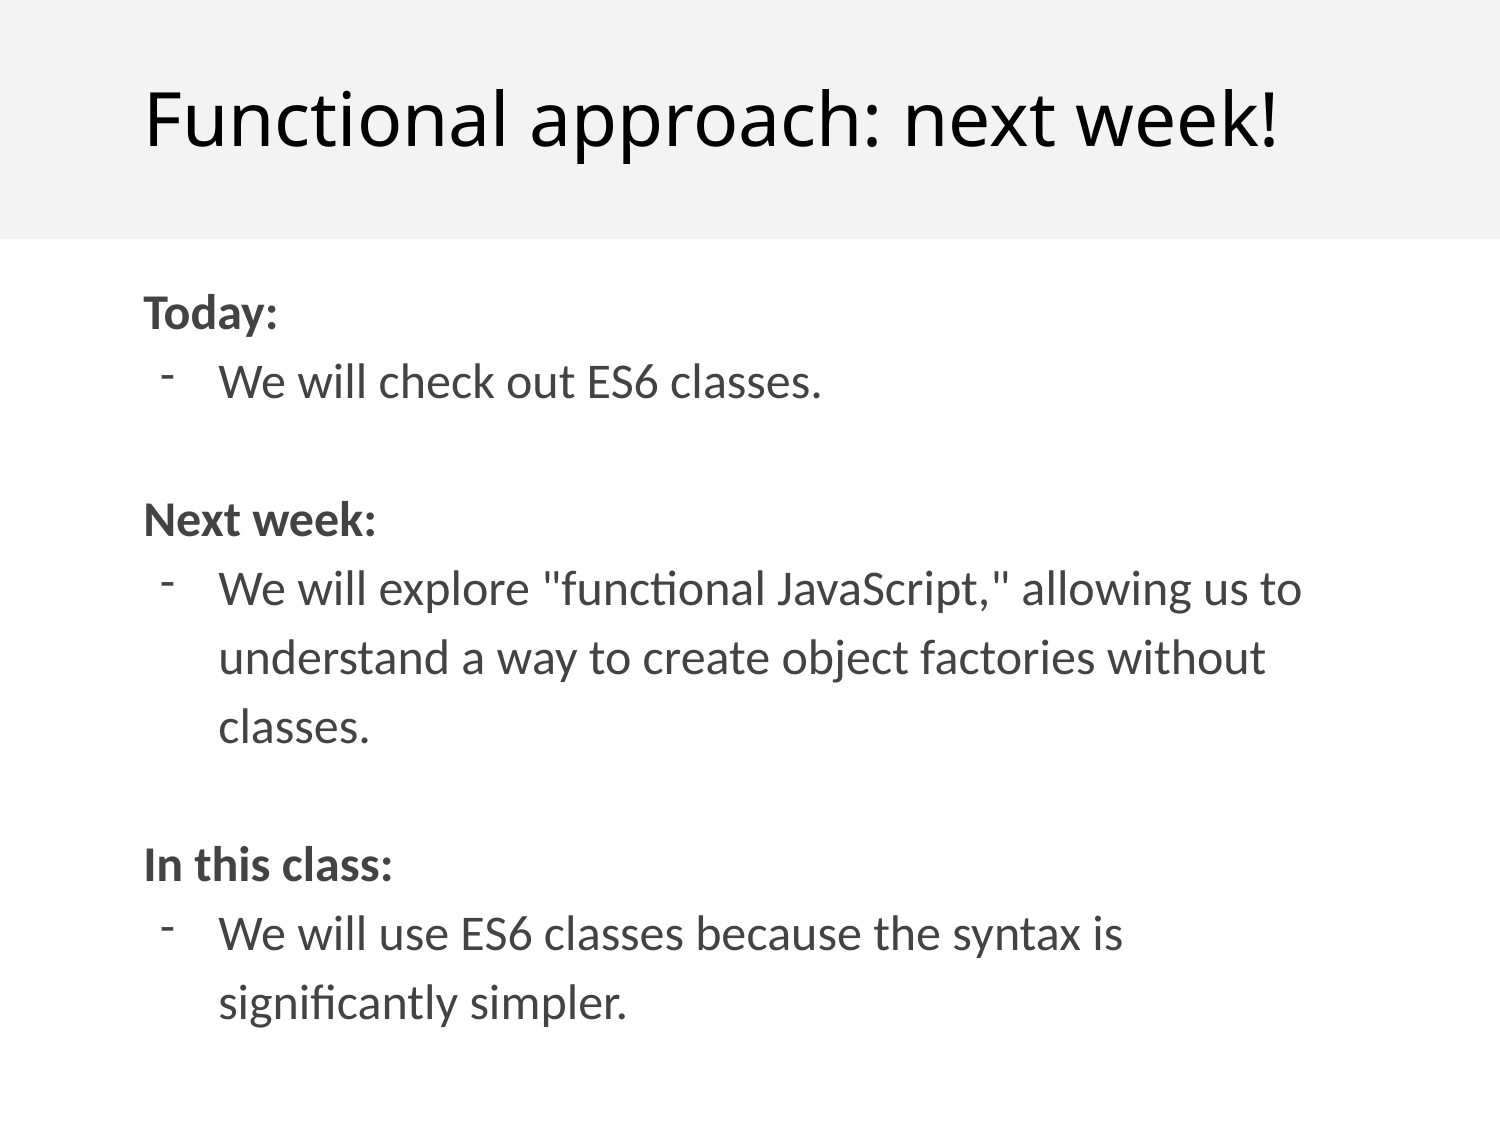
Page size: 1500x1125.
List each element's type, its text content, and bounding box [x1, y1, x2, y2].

list Today: We will check out ES6 classes. Next week: We will explore "functional JavaScript," allowing us to understand a way to create object factories without classes. In this class: We will use ES6 classes because the syntax is significantly simpler. [128, 255, 1372, 1059]
title Functional approach: next week! [128, 56, 1372, 183]
